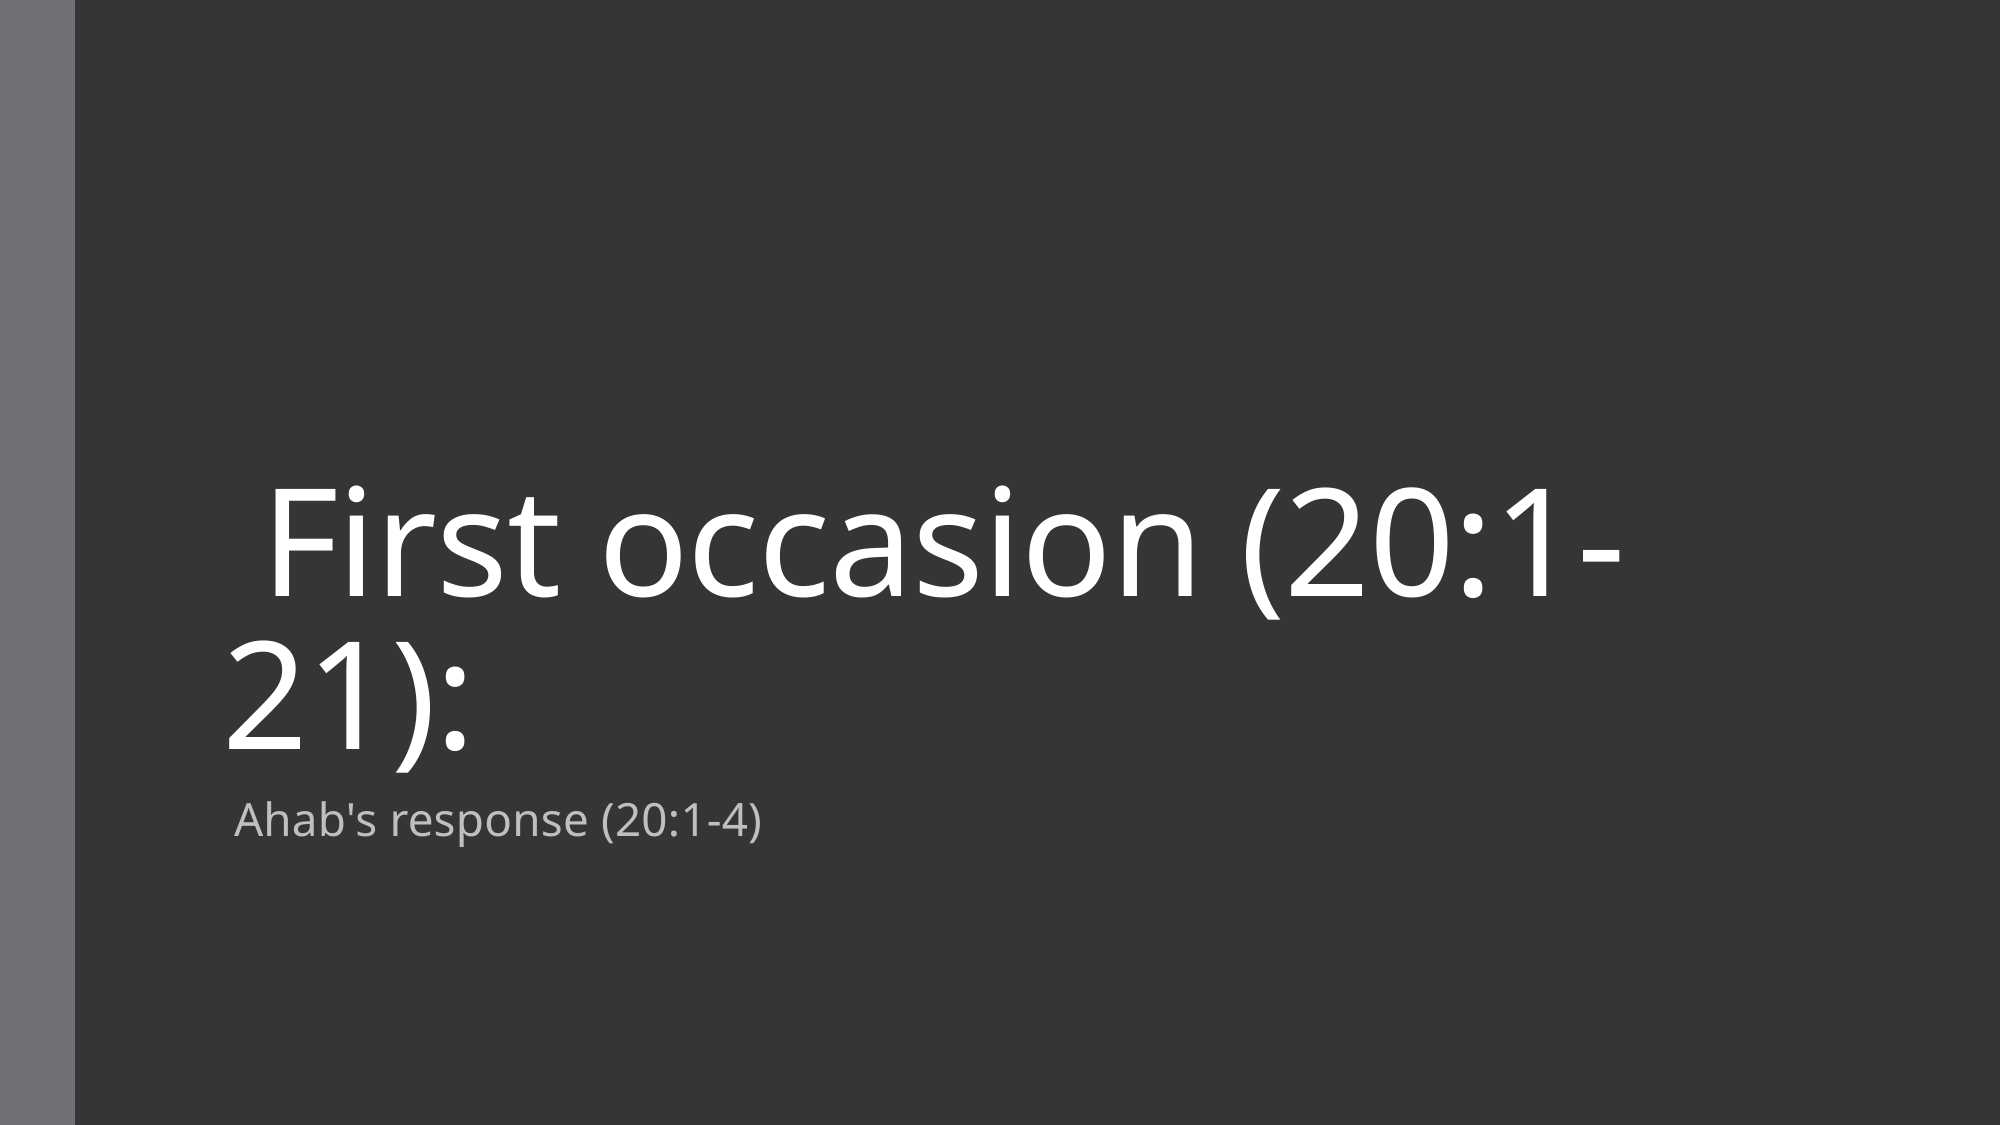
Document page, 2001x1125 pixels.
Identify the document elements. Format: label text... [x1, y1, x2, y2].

subtitle Ahab's response (20:1-4) [206, 787, 1752, 1066]
title First occasion (20:1-21): [206, 124, 1752, 787]
